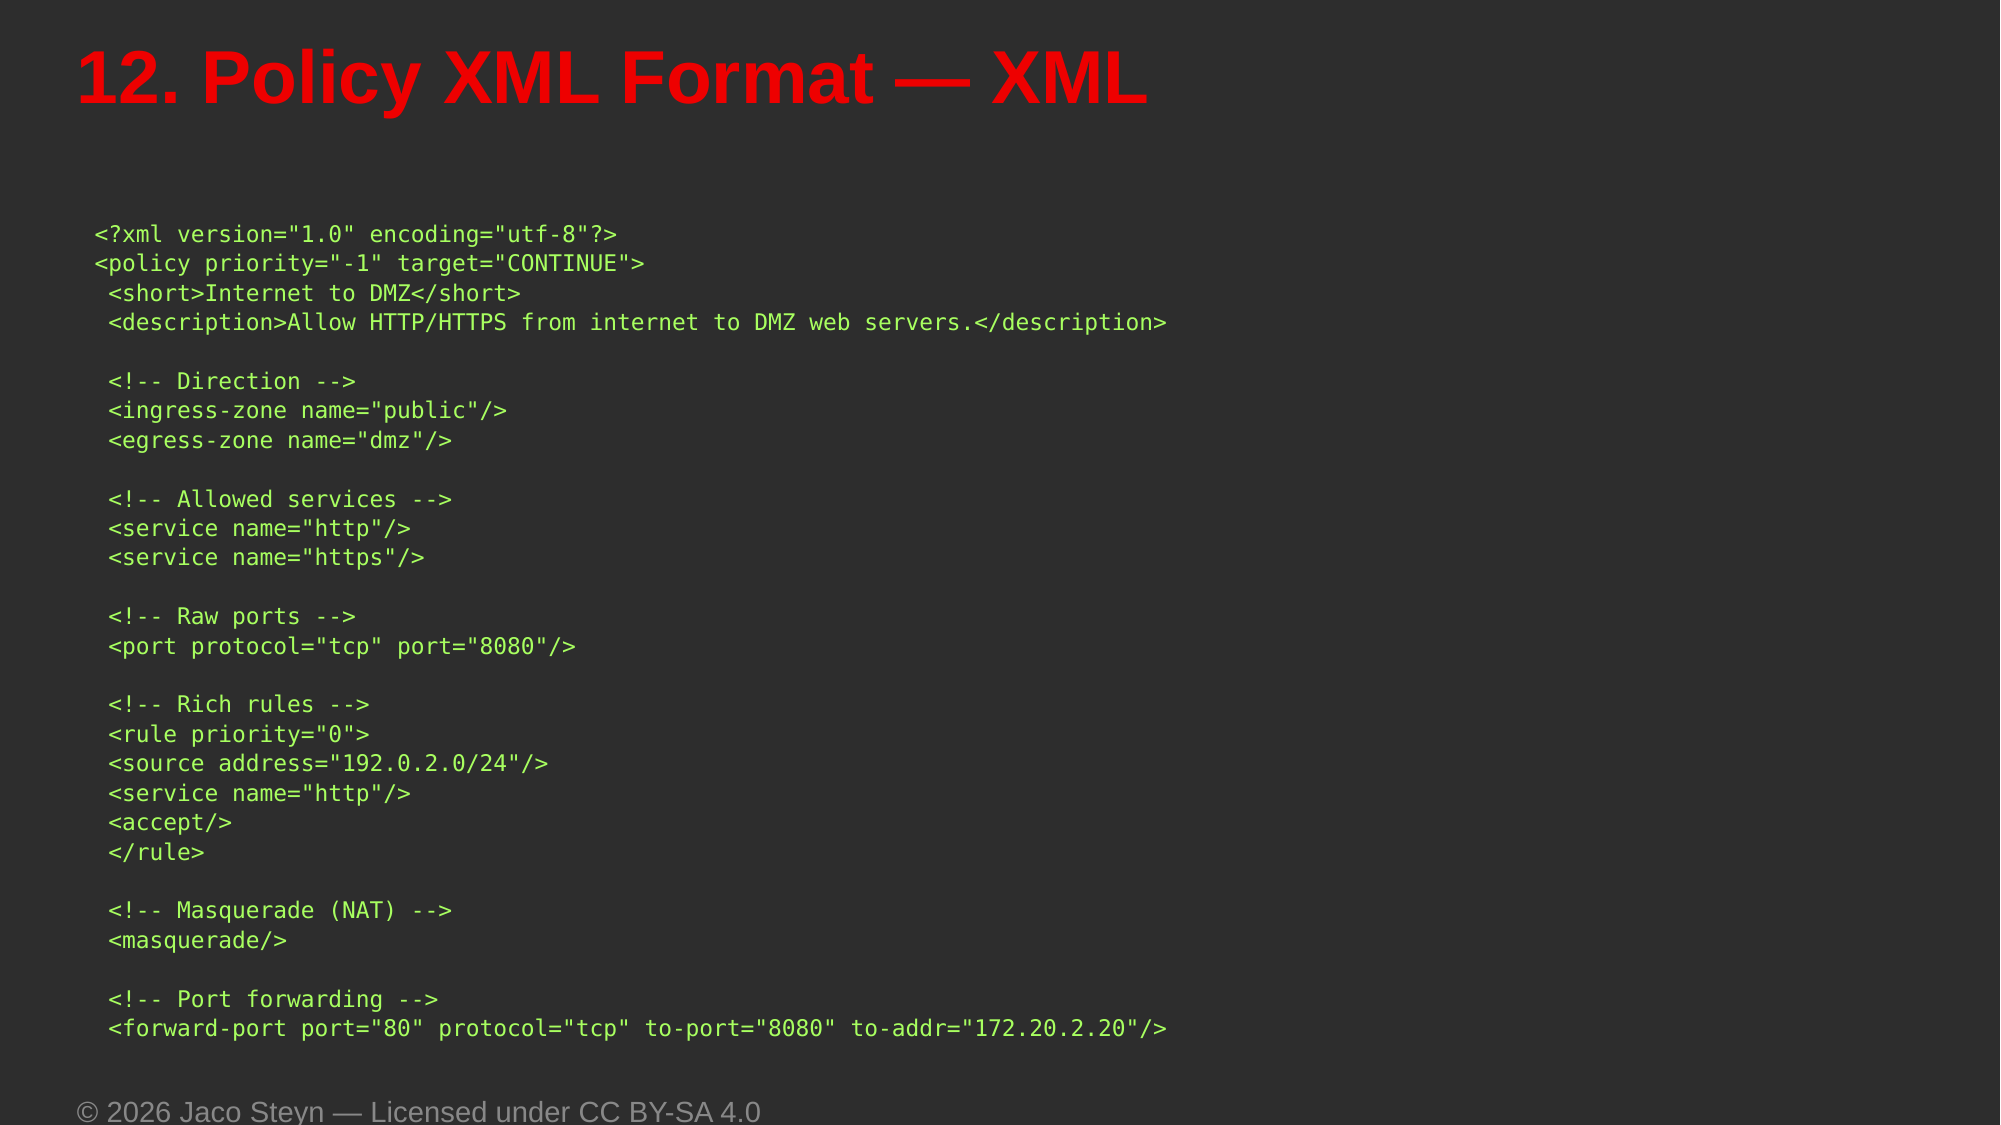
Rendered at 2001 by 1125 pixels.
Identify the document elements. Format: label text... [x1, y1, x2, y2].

text_box <?xml version="1.0" encoding="utf-8"?> <policy priority="-1" target="CONTINUE"> <short>Internet to DMZ</short> <description>Allow HTTP/HTTPS from internet to DMZ web servers.</description> <!-- Direction --> <ingress-zone name="public"/> <egress-zone name="dmz"/> <!-- Allowed services --> <service name="http"/> <service name="https"/> <!-- Raw ports --> <port protocol="tcp" port="8080"/> <!-- Rich rules --> <rule priority="0"> <source address="192.0.2.0/24"/> <service name="http"/> <accept/> </rule> <!-- Masquerade (NAT) --> <masquerade/> <!-- Port forwarding --> <forward-port port="80" protocol="tcp" to-port="8080" to-addr="172.20.2.20"/> [59, 194, 1942, 1052]
text_box 12. Policy XML Format — XML [59, 23, 1942, 178]
text_box © 2026 Jaco Steyn — Licensed under CC BY-SA 4.0 [59, 1083, 1942, 1120]
